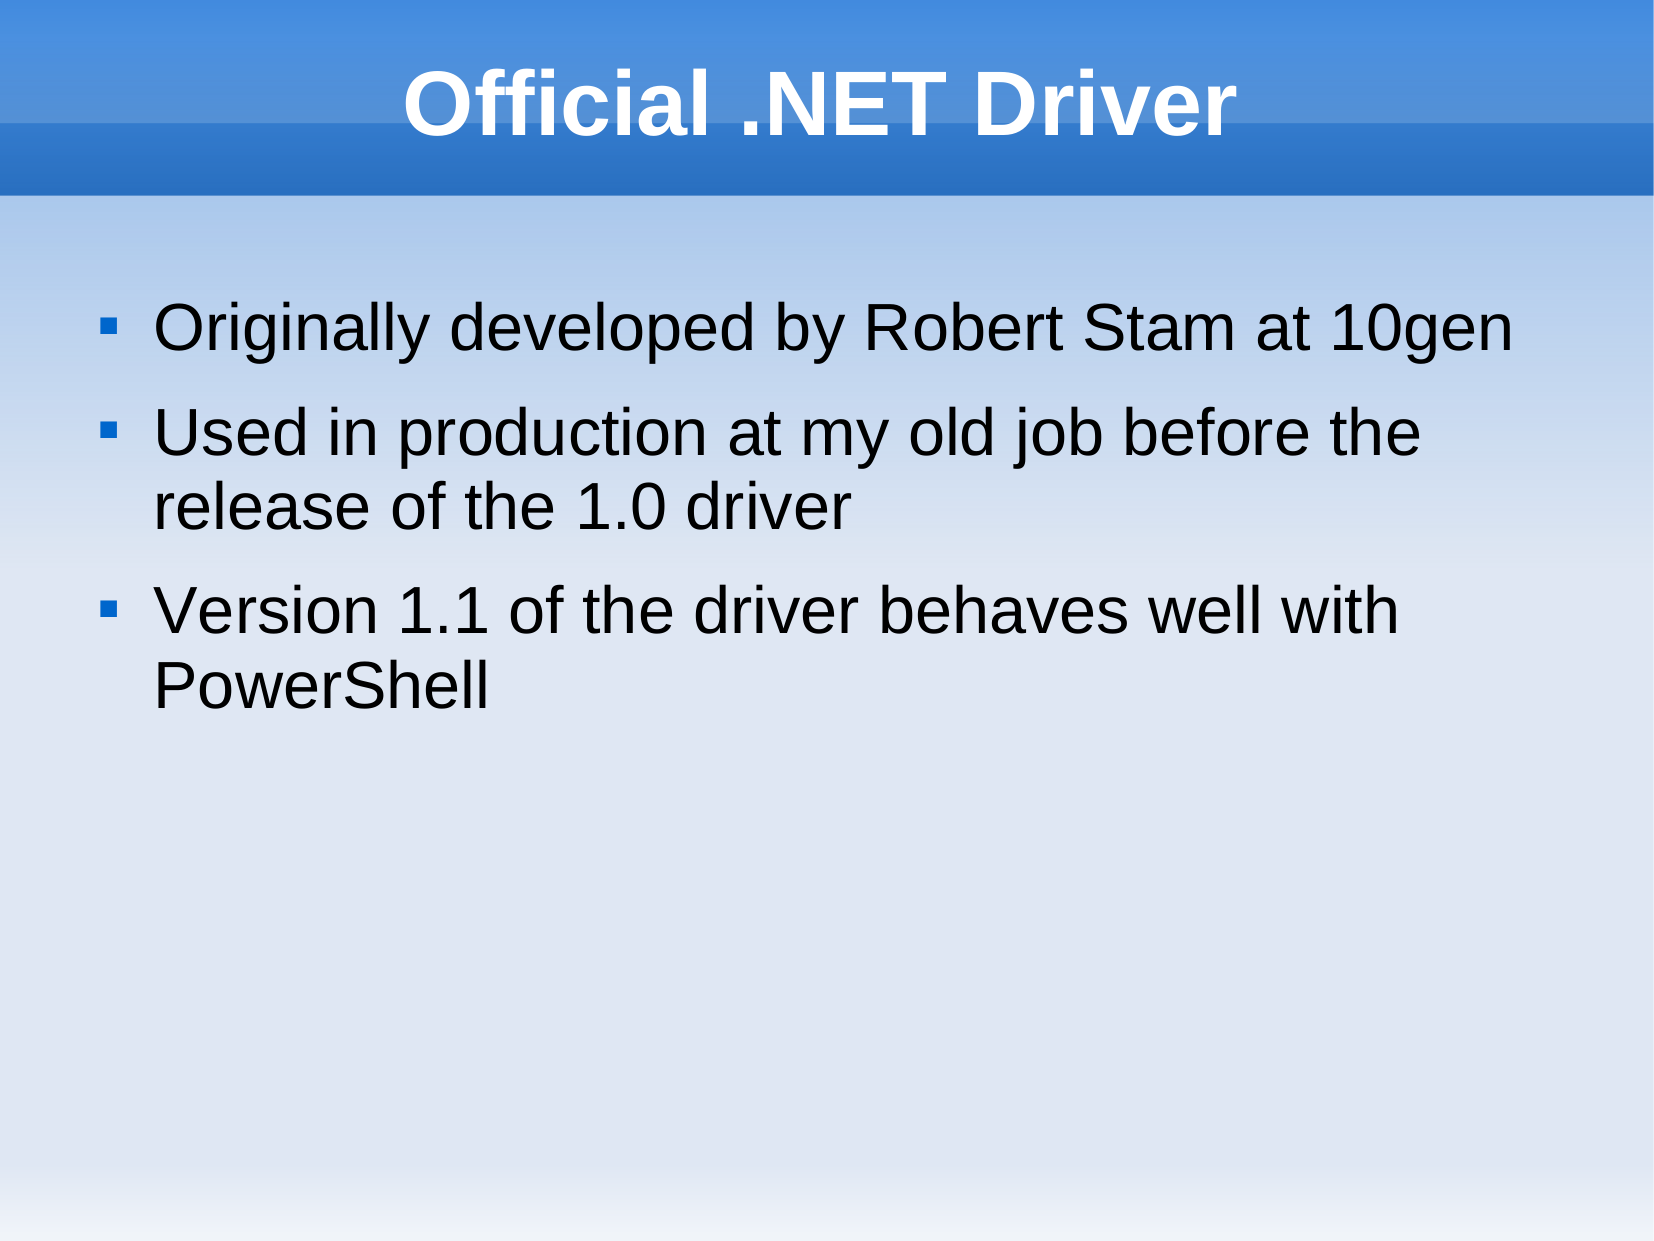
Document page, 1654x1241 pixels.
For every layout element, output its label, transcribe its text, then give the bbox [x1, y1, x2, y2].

picture [0, 0, 1654, 1241]
title Official .NET Driver [76, 0, 1565, 208]
list Originally developed by Robert Stam at 10gen Used in production at my old job before the release of the 1.0 driver Version 1.1 of the driver behaves well with PowerShell [82, 290, 1571, 1109]
